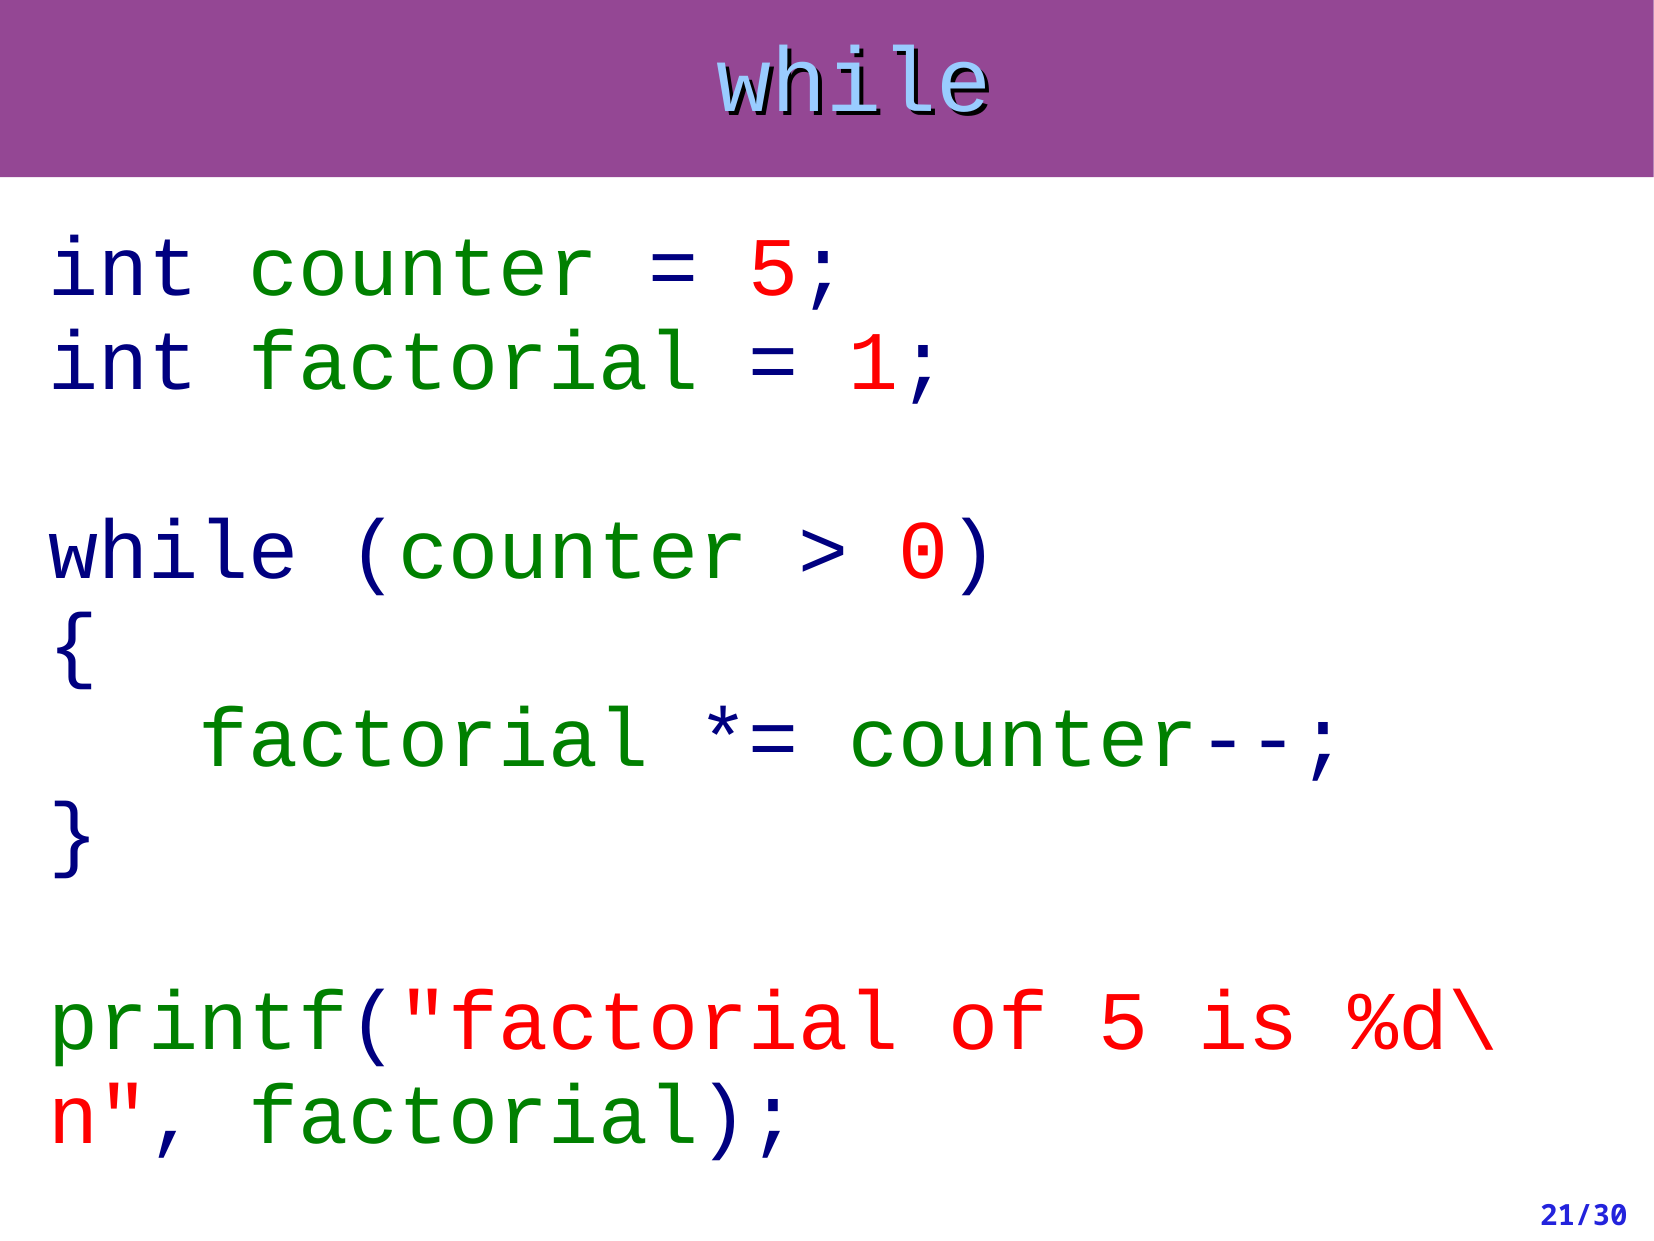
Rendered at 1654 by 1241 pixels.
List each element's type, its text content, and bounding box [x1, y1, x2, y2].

title while [82, 0, 1571, 176]
text_box int counter = 5; int factorial = 1; while (counter > 0) { factorial *= counter--; } printf("factorial of 5 is %d\n", factorial); [17, 214, 1642, 1183]
